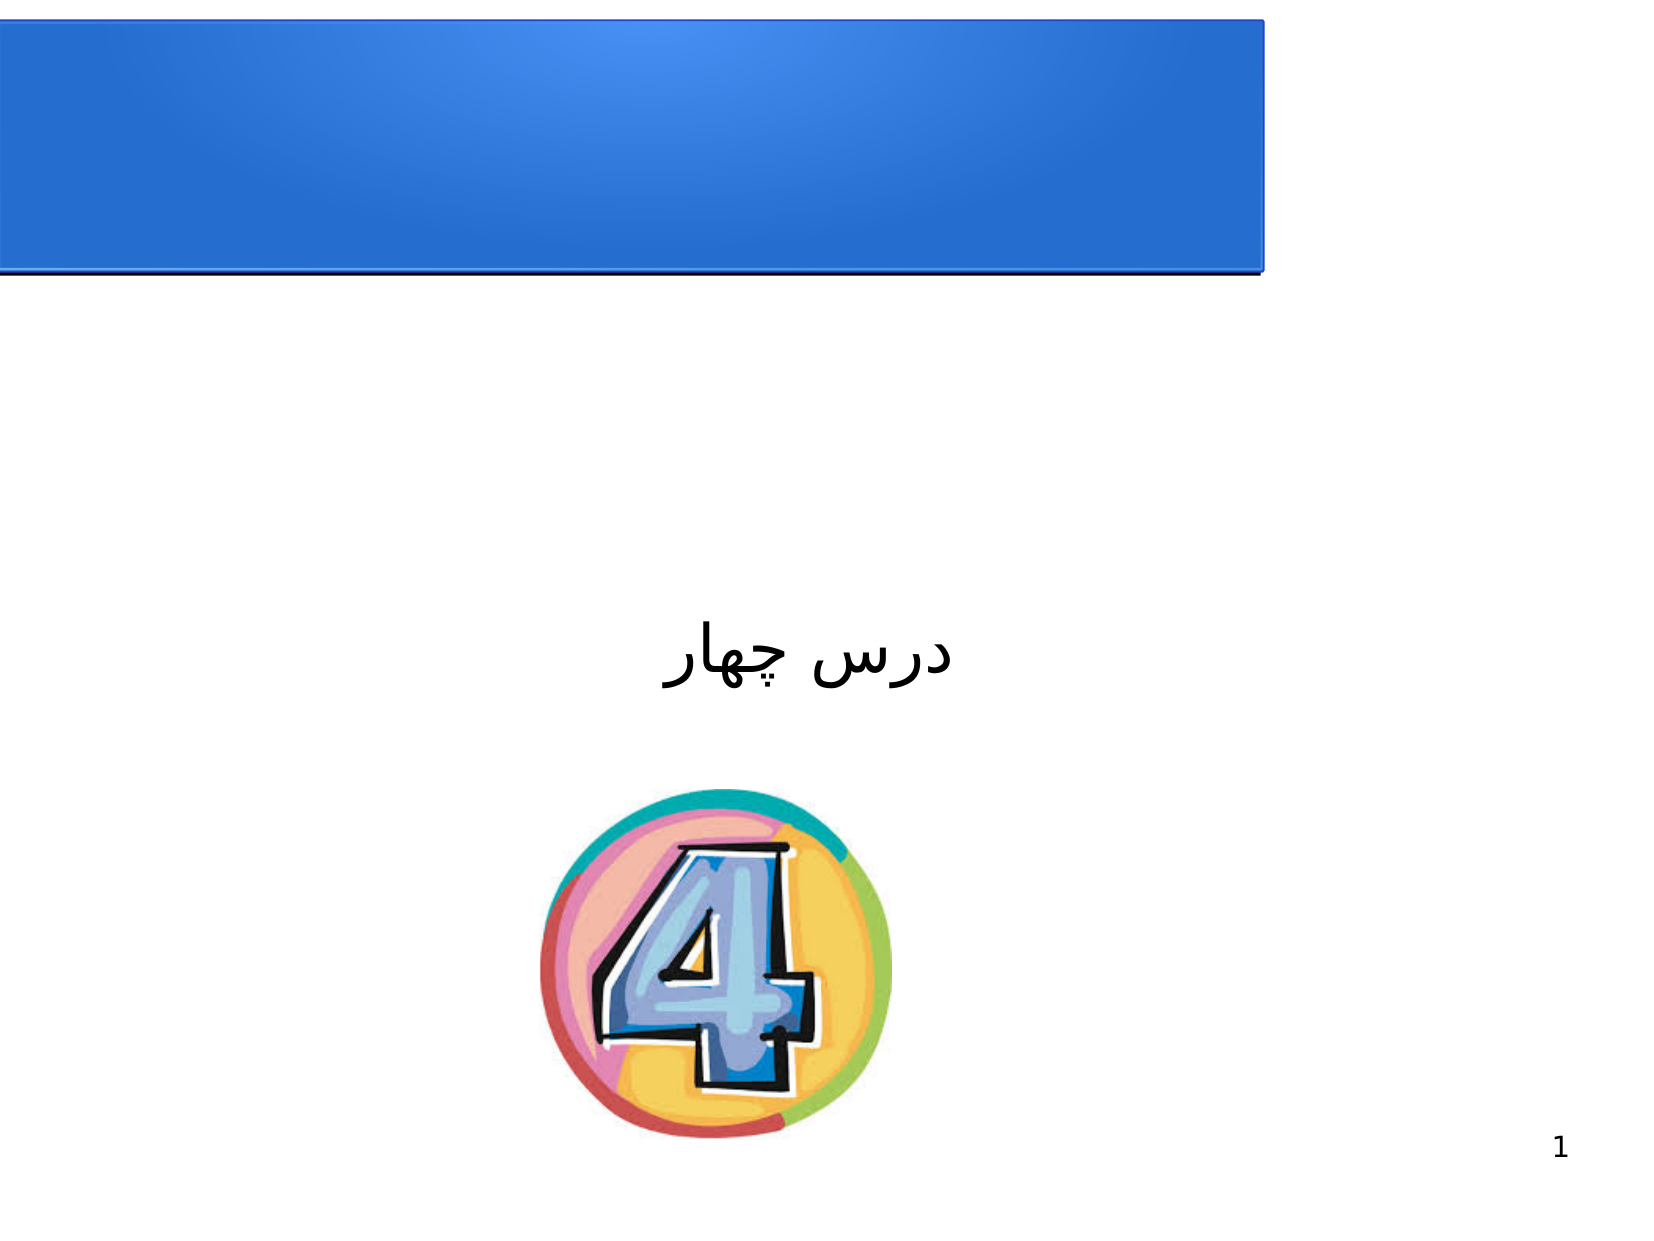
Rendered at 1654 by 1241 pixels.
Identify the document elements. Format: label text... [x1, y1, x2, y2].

subtitle درس چهار [82, 290, 1538, 1010]
picture [539, 789, 892, 1140]
